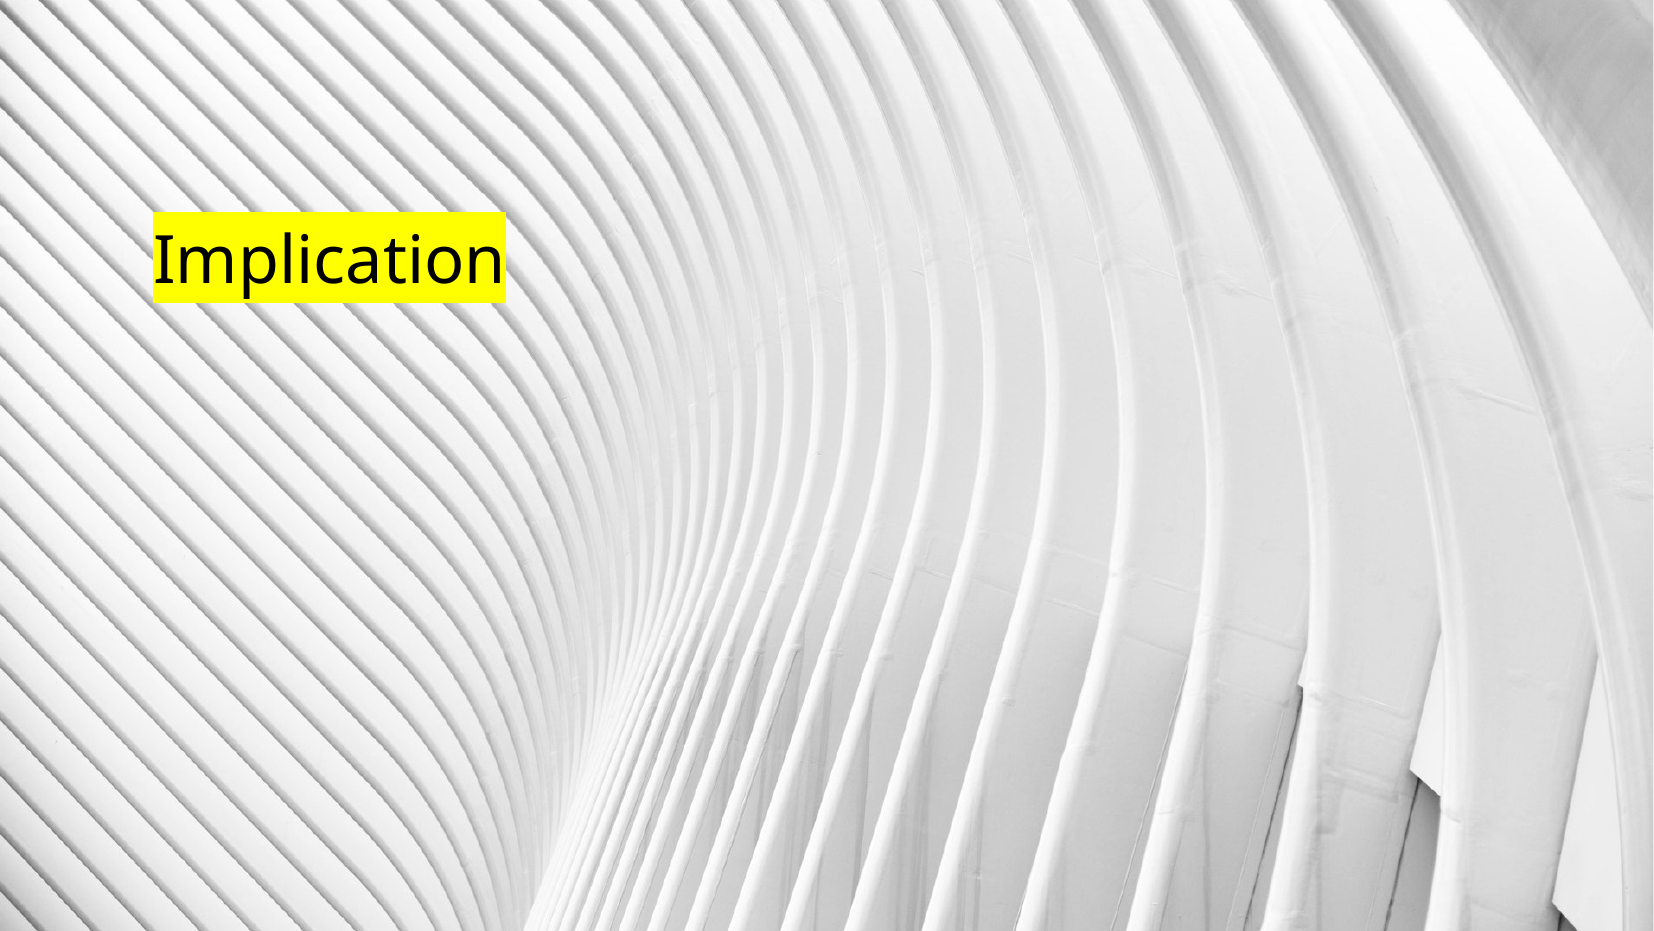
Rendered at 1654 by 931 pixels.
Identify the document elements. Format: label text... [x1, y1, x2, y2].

picture [0, 0, 1654, 931]
list Implication [82, 217, 1571, 839]
